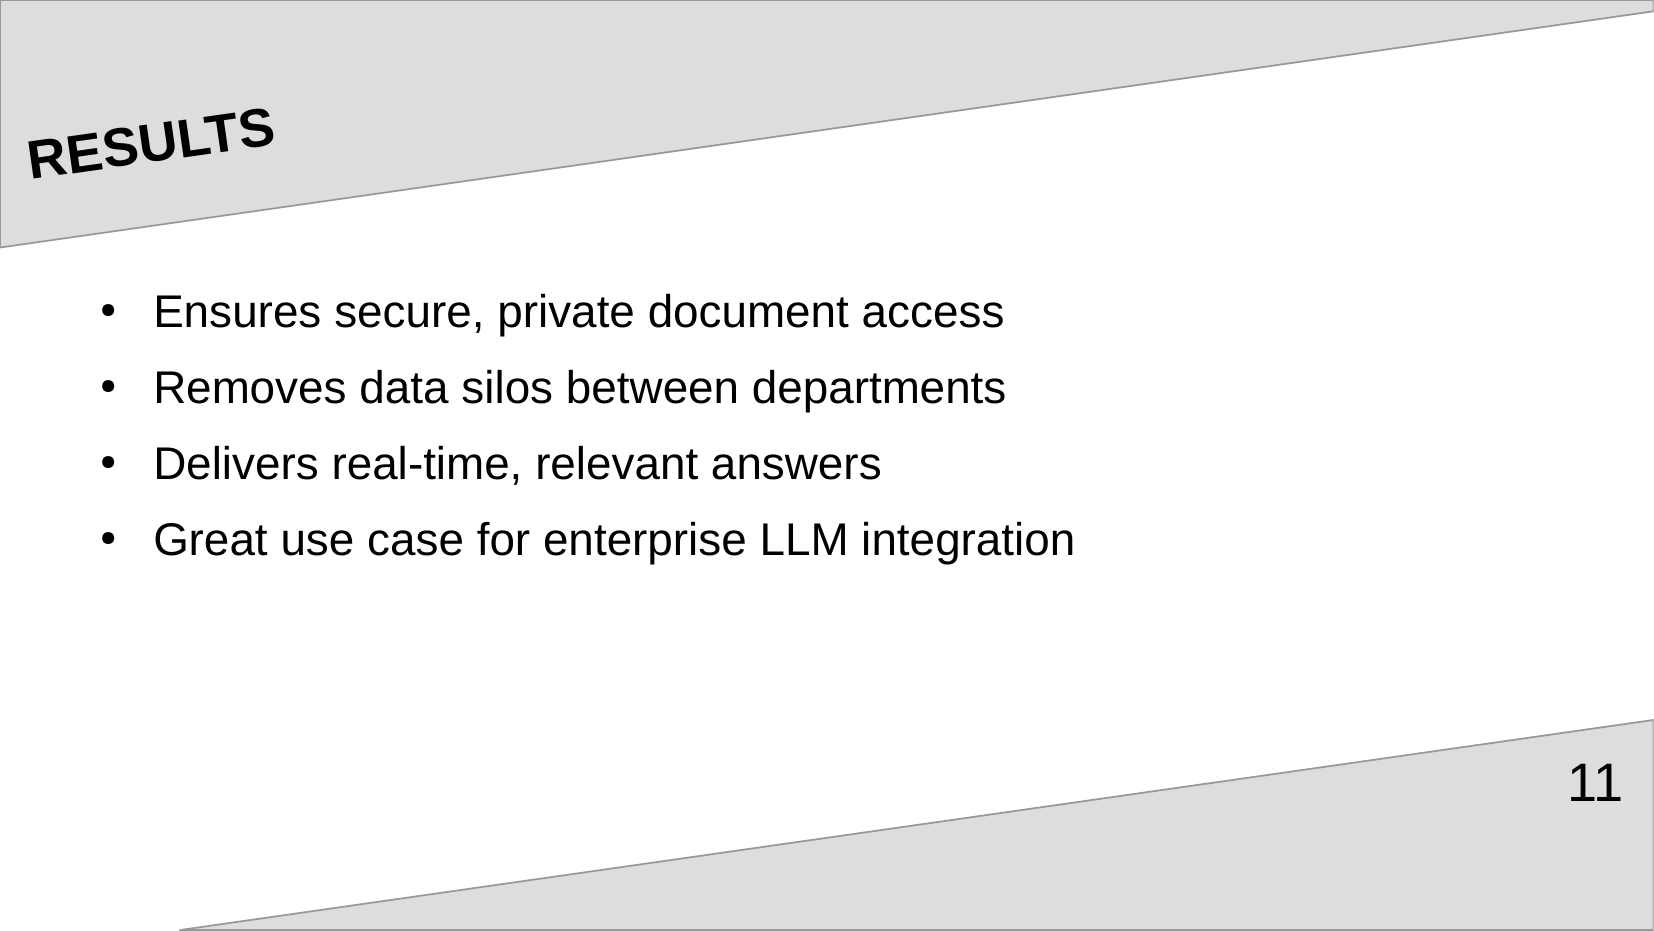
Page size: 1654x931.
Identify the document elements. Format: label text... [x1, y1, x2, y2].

list Ensures secure, private document access Removes data silos between departments Delivers real-time, relevant answers Great use case for enterprise LLM integration [82, 285, 1538, 826]
title RESULTS [16, 0, 1501, 239]
